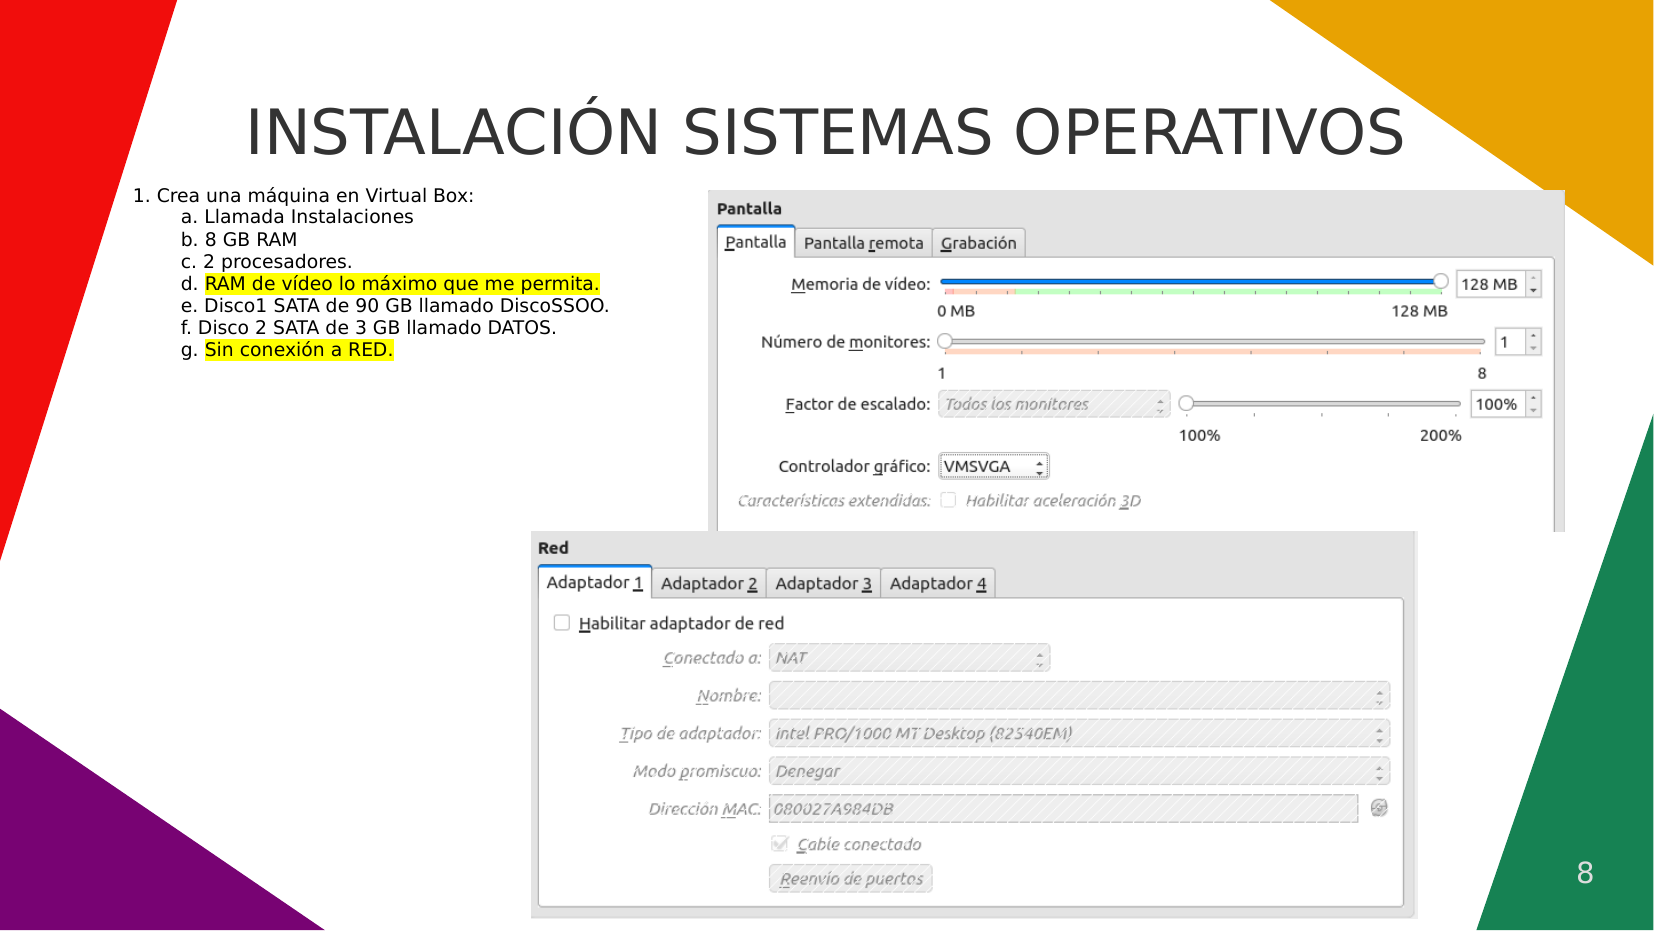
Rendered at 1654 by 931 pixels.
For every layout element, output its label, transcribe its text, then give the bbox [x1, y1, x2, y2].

title INSTALACIÓN SISTEMAS OPERATIVOS [118, 59, 1536, 207]
picture [531, 190, 1565, 919]
text_box 1. Crea una máquina en Virtual Box: a. Llamada Instalaciones b. 8 GB RAM c. 2 procesadores. d. RAM de vídeo lo máximo que me permita. e. Disco1 SATA de 90 GB llamado DiscoSSOO. f. Disco 2 SATA de 3 GB llamado DATOS. g. Sin conexión a RED. [118, 177, 650, 414]
